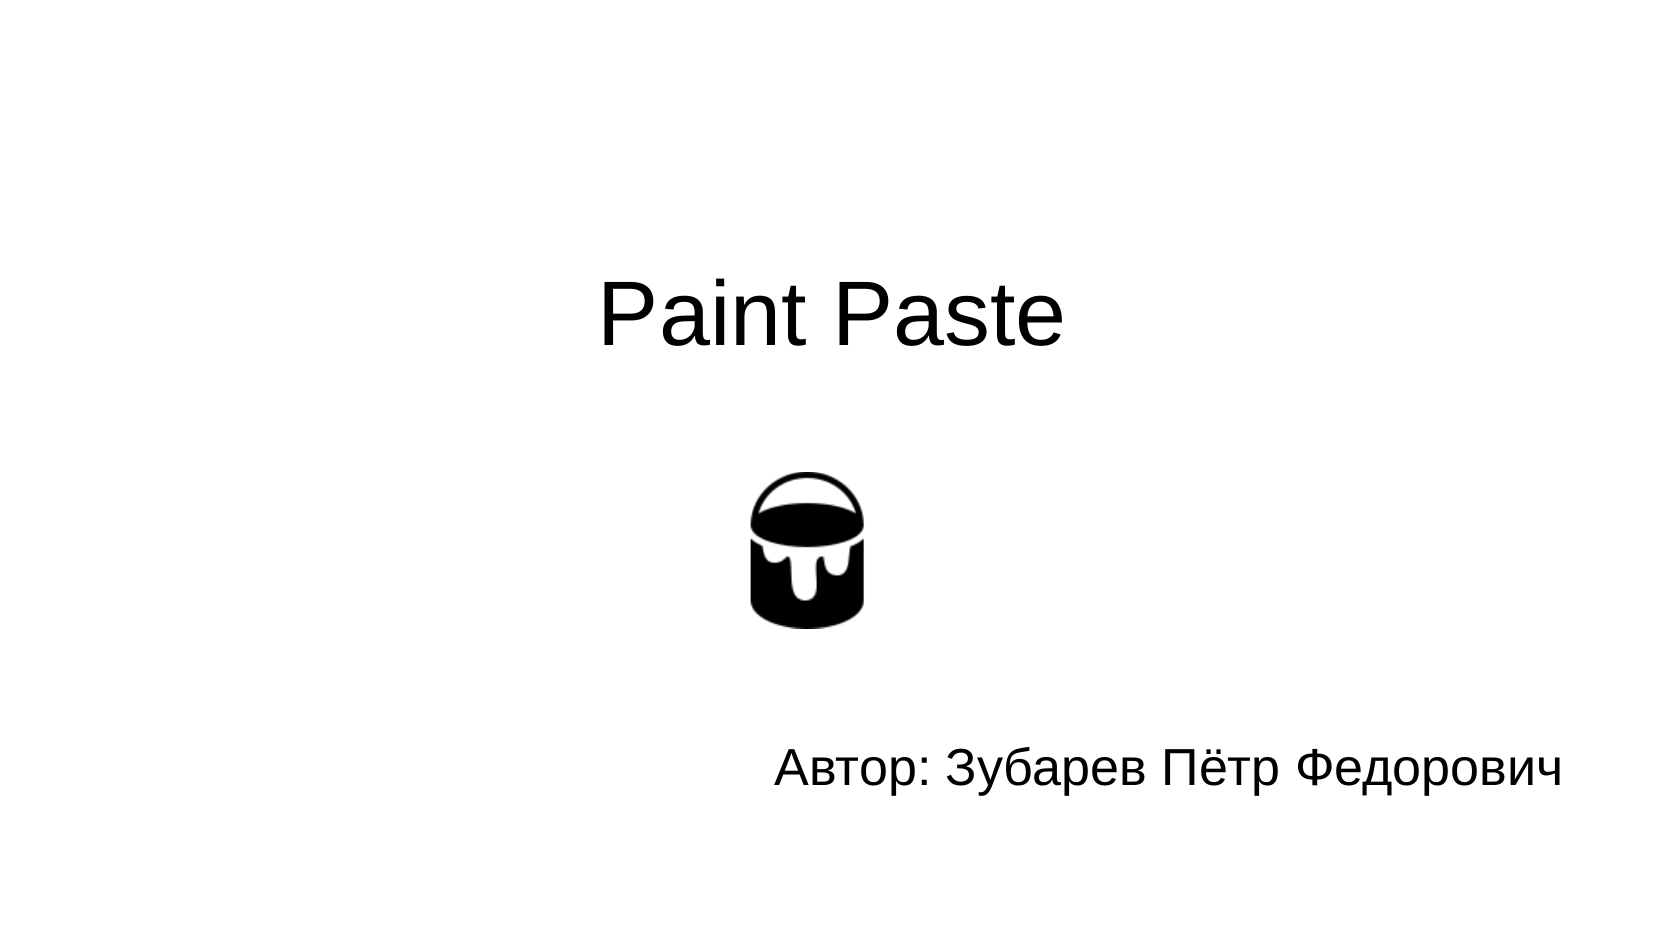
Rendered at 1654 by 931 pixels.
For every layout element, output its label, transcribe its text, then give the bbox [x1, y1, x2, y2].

picture [729, 472, 886, 629]
subtitle Автор: Зубарев Пётр Федорович [767, 679, 1571, 857]
title Paint Paste [88, 236, 1577, 392]
